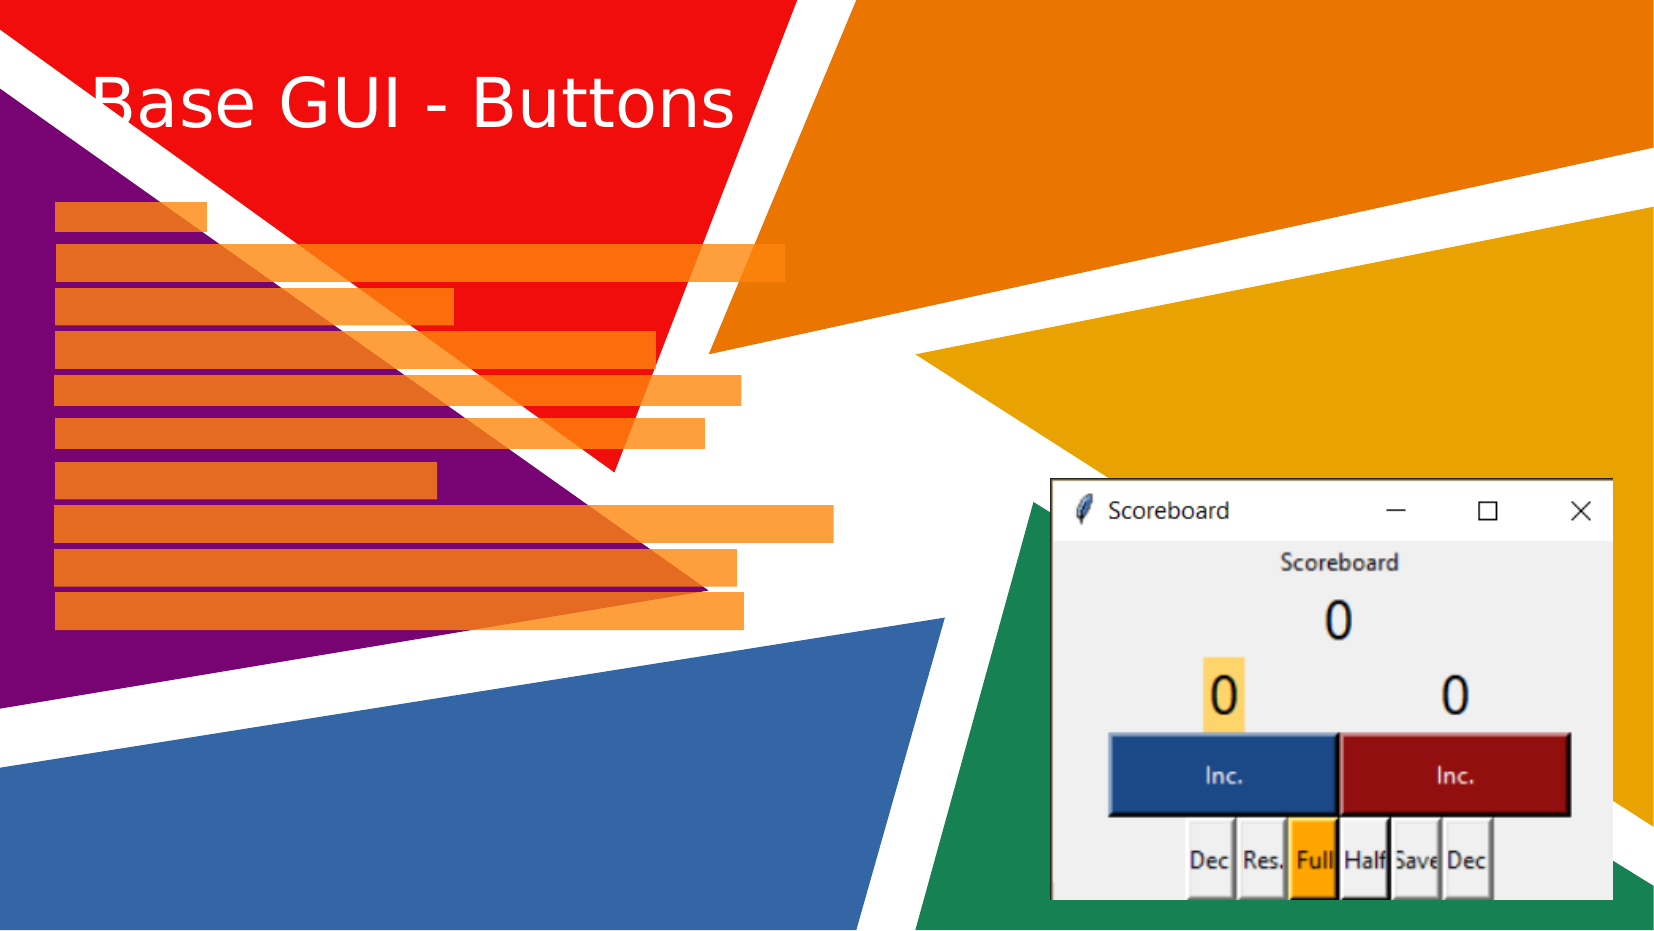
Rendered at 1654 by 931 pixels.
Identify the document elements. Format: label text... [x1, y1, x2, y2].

picture [1050, 478, 1613, 901]
title Base GUI - Buttons [88, 29, 739, 178]
text_box Buttons: 1. Inc increases score of the respective player i.e Blue or Red (Blue always has the first serve) 2. Res resets the scores back to zero 3. Dec decreases the score if inc is pressed accidentally 4. Full/Half is the game type Full is for full game of 21 and Half is a game of 11 5. Save keeps the record in a .txt file [37, 187, 863, 638]
